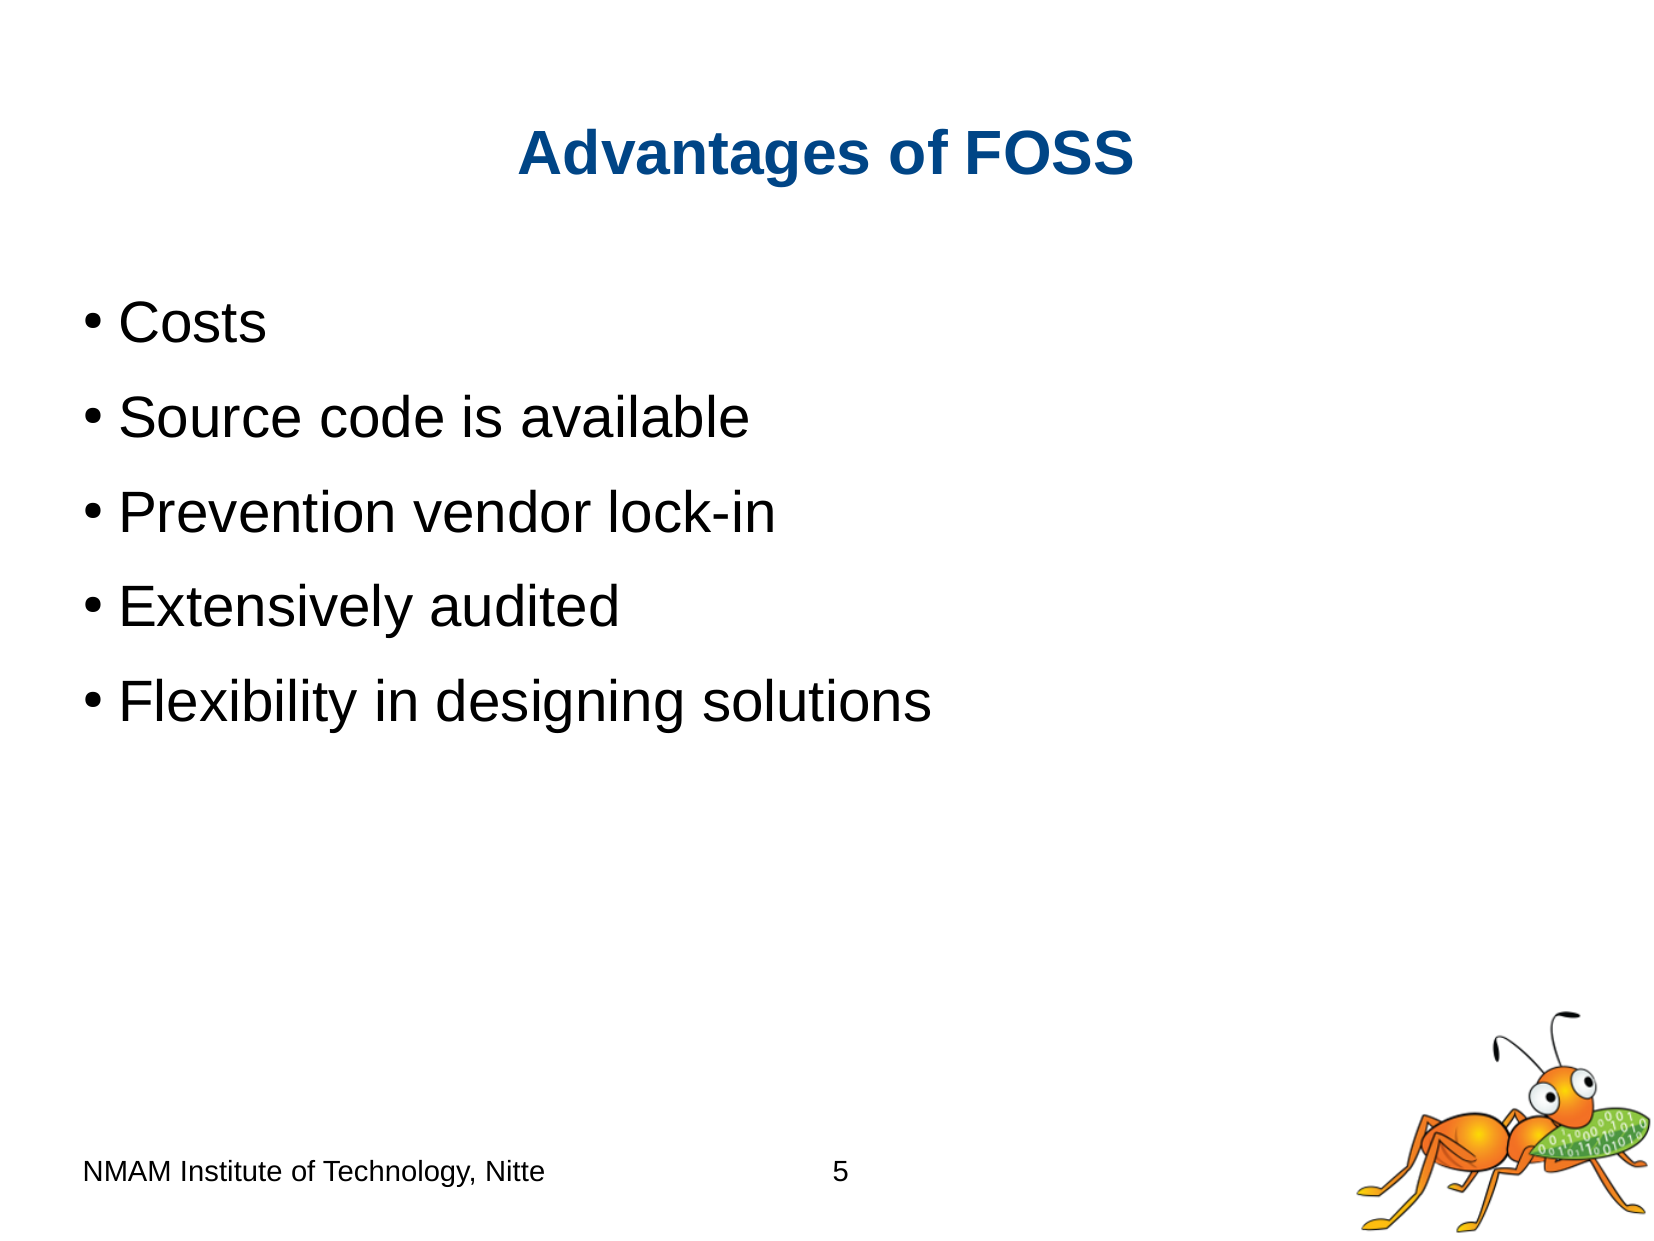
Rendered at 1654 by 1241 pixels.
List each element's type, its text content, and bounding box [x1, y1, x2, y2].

picture [1353, 1009, 1654, 1235]
list Costs Source code is available Prevention vendor lock-in Extensively audited Flexibility in designing solutions [82, 290, 1571, 1010]
title Advantages of FOSS [82, 49, 1571, 257]
